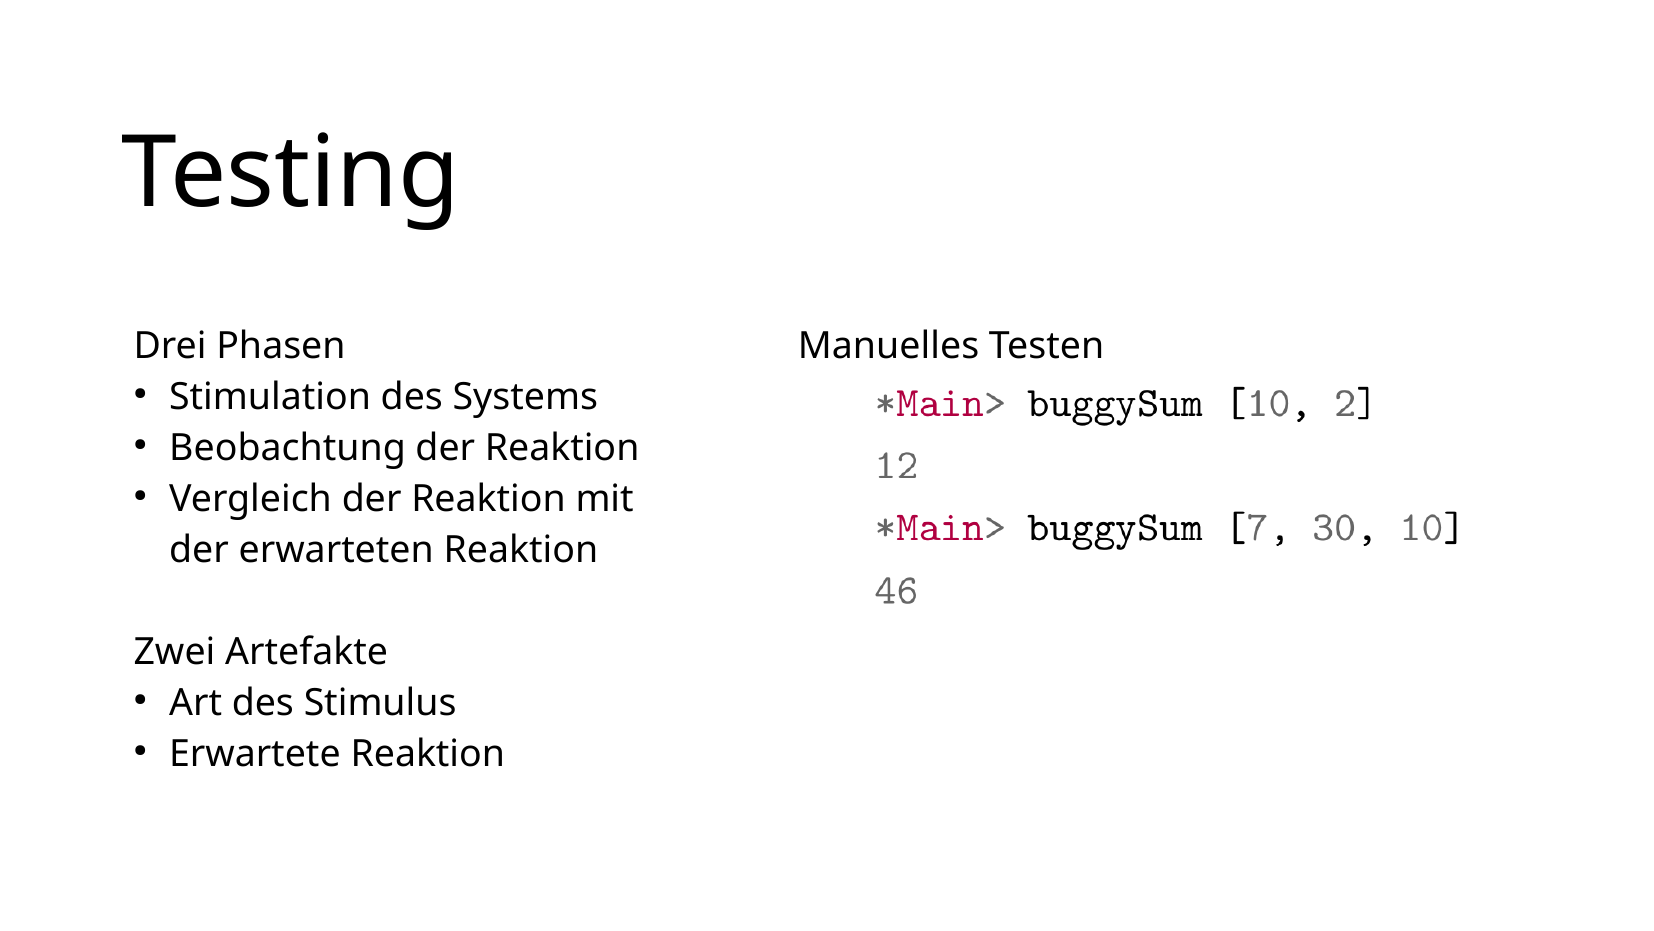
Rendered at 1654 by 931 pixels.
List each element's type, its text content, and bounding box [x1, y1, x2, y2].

text_box Testing [107, 92, 1076, 244]
text_box Drei Phasen Manuelles Testen Stimulation des Systems Beobachtung der Reaktion Vergleich der Reaktion mit der erwarteten Reaktion Zwei Artefakte Art des Stimulus Erwartete Reaktion [118, 310, 1228, 785]
picture [861, 377, 1498, 626]
